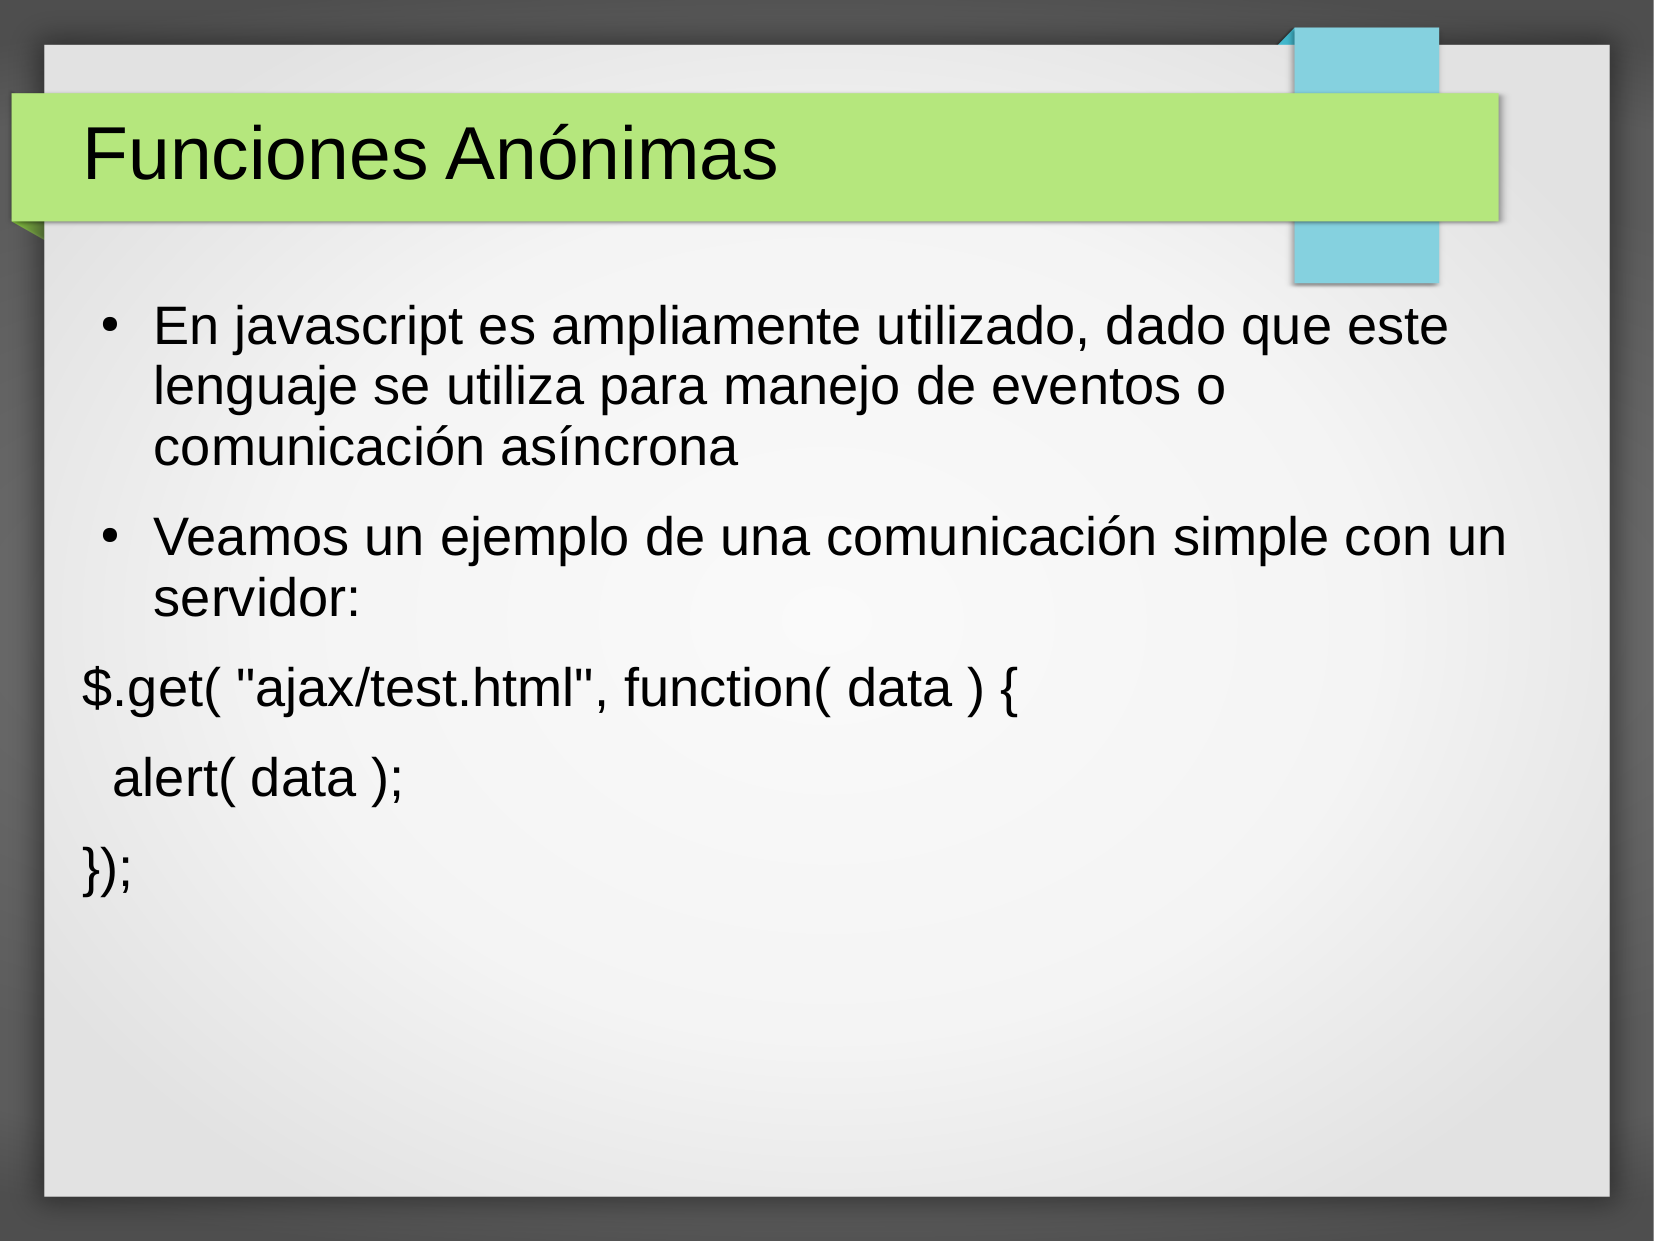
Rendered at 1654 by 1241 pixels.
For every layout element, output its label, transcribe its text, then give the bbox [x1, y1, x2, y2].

picture [0, 0, 1654, 1241]
list En javascript es ampliamente utilizado, dado que este lenguaje se utiliza para manejo de eventos o comunicación asíncrona Veamos un ejemplo de una comunicación simple con un servidor: $.get( "ajax/test.html", function( data ) { alert( data ); }); [82, 295, 1571, 1015]
title Funciones Anónimas [82, 94, 1264, 213]
